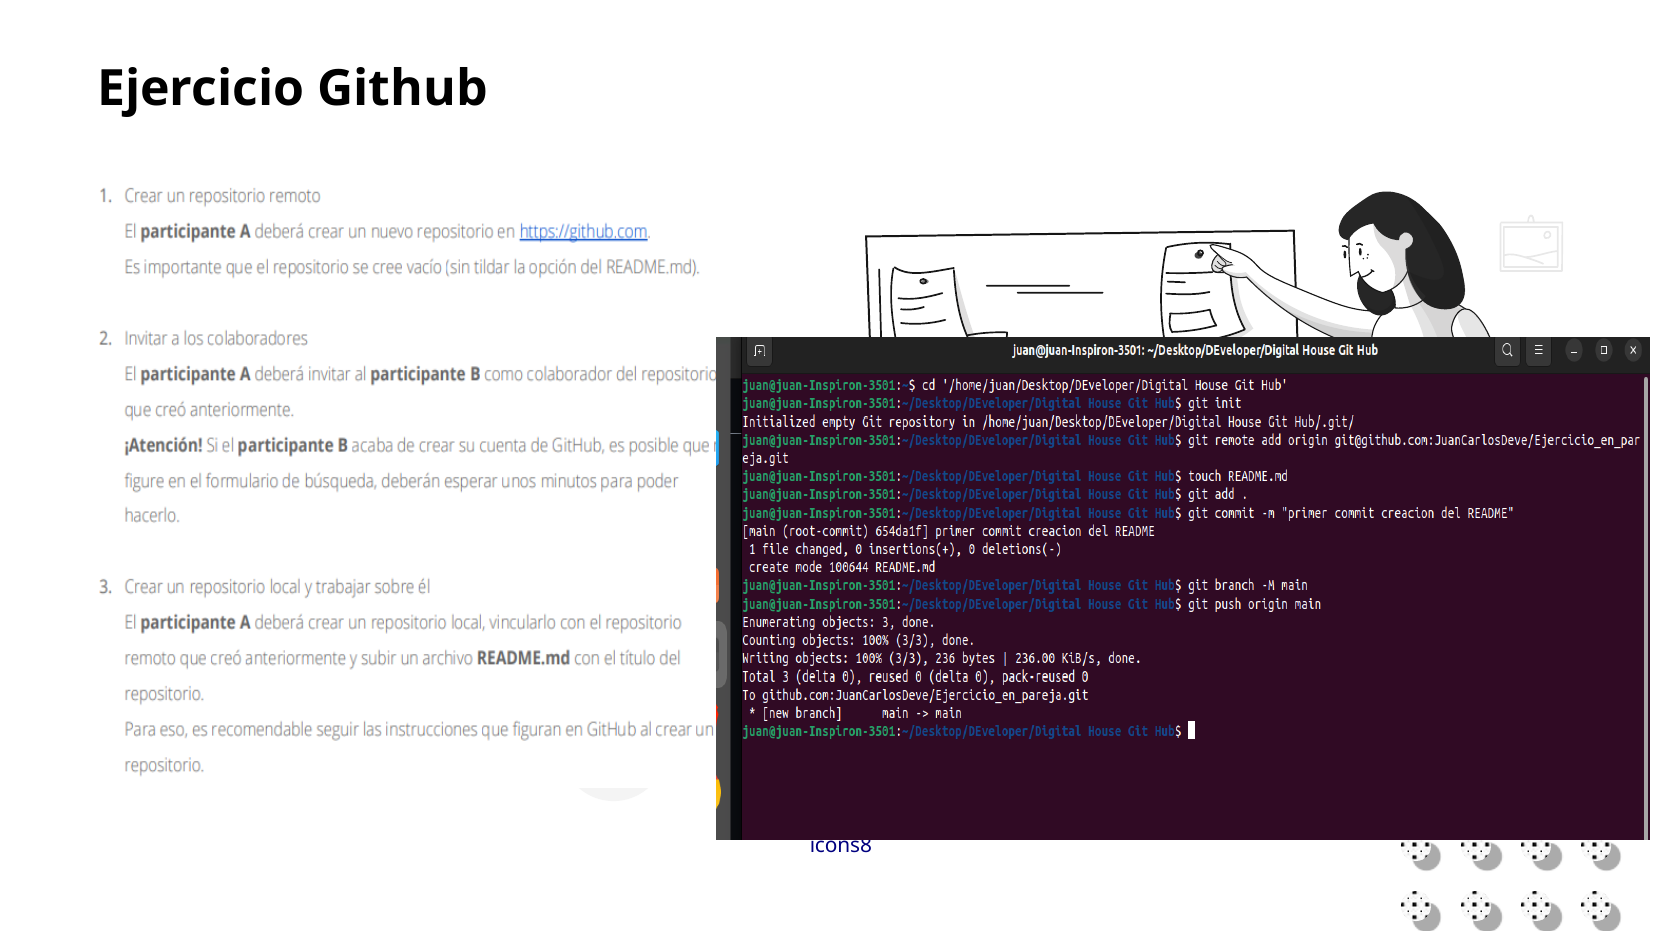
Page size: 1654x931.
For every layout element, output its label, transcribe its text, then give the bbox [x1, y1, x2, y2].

text_box Ejercicio Github [82, 47, 638, 113]
picture [75, 169, 1651, 862]
picture [1580, 890, 1612, 922]
picture [1520, 890, 1552, 922]
picture [1461, 890, 1492, 922]
picture [1400, 891, 1432, 922]
